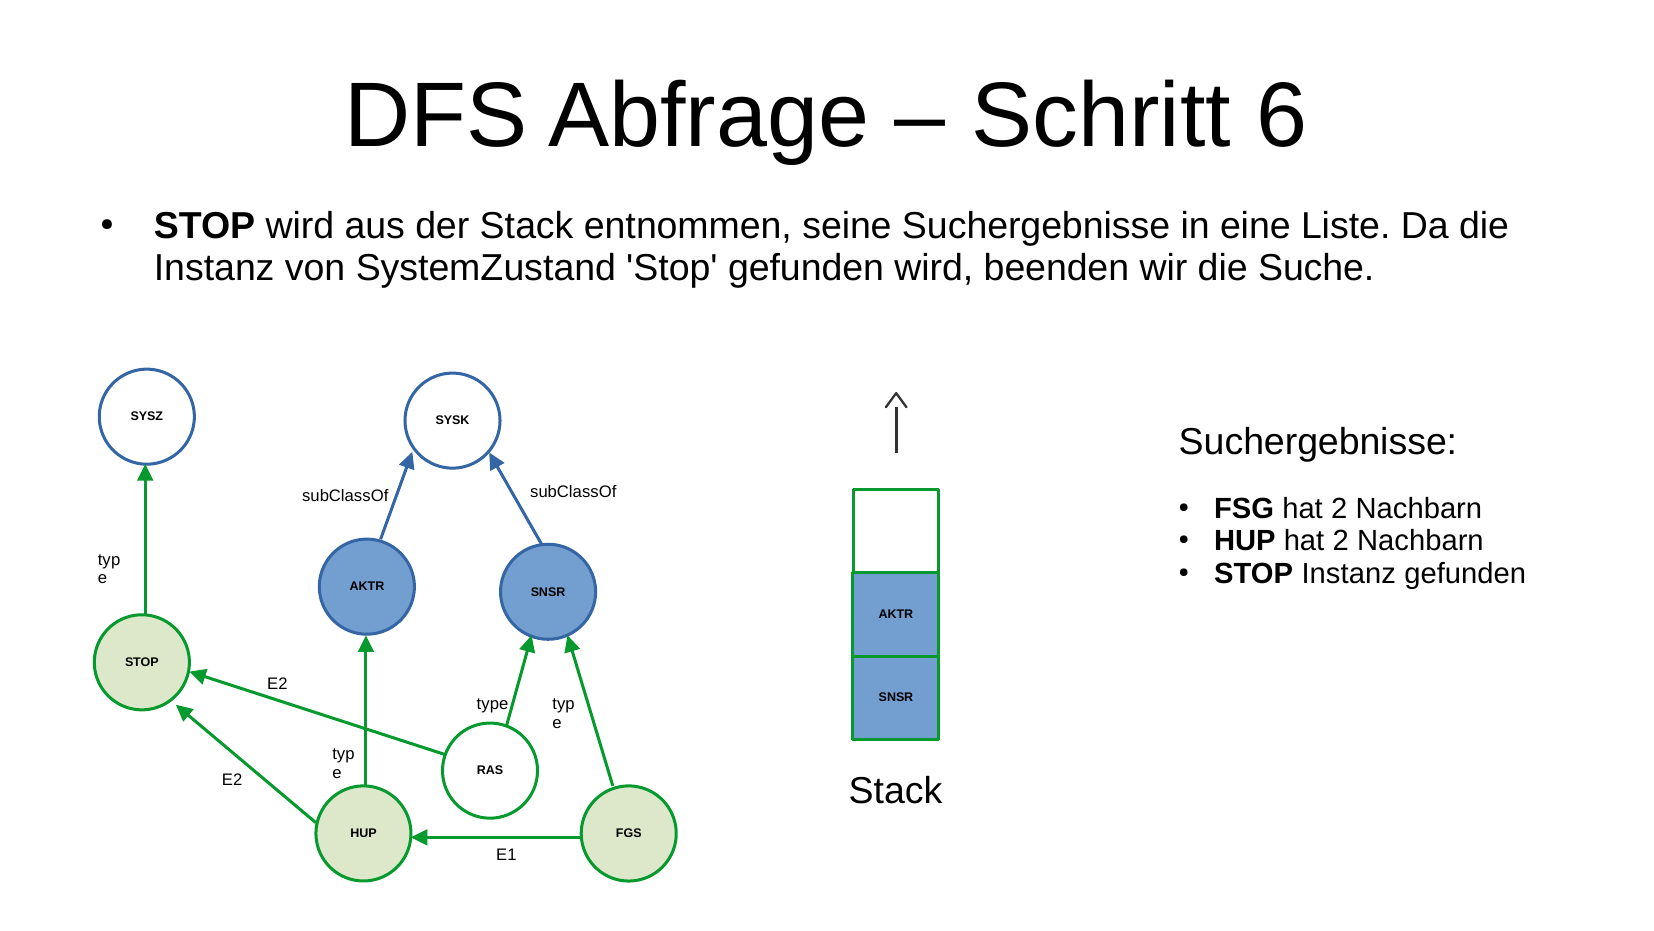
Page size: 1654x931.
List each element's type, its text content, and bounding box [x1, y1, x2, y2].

text_box AKTR [319, 539, 415, 635]
text_box SNSR [500, 544, 596, 640]
text_box AKTR [852, 572, 939, 657]
text_box E2 [252, 666, 306, 729]
title DFS Abfrage – Schritt 6 [82, 37, 1571, 193]
text_box FSG hat 2 Nachbarn HUP hat 2 Nachbarn STOP Instanz gefunden [1164, 484, 1593, 747]
text_box Stack [834, 761, 979, 825]
text_box RAS [442, 732, 538, 819]
text_box type [317, 737, 379, 800]
text_box E2 [207, 762, 260, 825]
text_box [853, 489, 939, 572]
text_box FGS [581, 785, 677, 882]
text_box SYSZ [99, 369, 195, 465]
text_box type [83, 542, 145, 605]
text_box Suchergebnisse: [1164, 413, 1536, 476]
text_box SNSR [852, 657, 939, 740]
text_box subClassOf [287, 478, 425, 541]
text_box HUP [315, 788, 411, 881]
text_box SYSK [405, 373, 501, 469]
text_box type [537, 686, 599, 749]
list STOP wird aus der Stack entnommen, seine Suchergebnisse in eine Liste. Da die Instanz von SystemZustand 'Stop' gefunden wird, beenden wir die Suche. [82, 204, 1571, 341]
text_box STOP [94, 614, 190, 710]
text_box type [461, 686, 524, 749]
text_box subClassOf [515, 474, 653, 537]
text_box E1 [481, 837, 533, 900]
